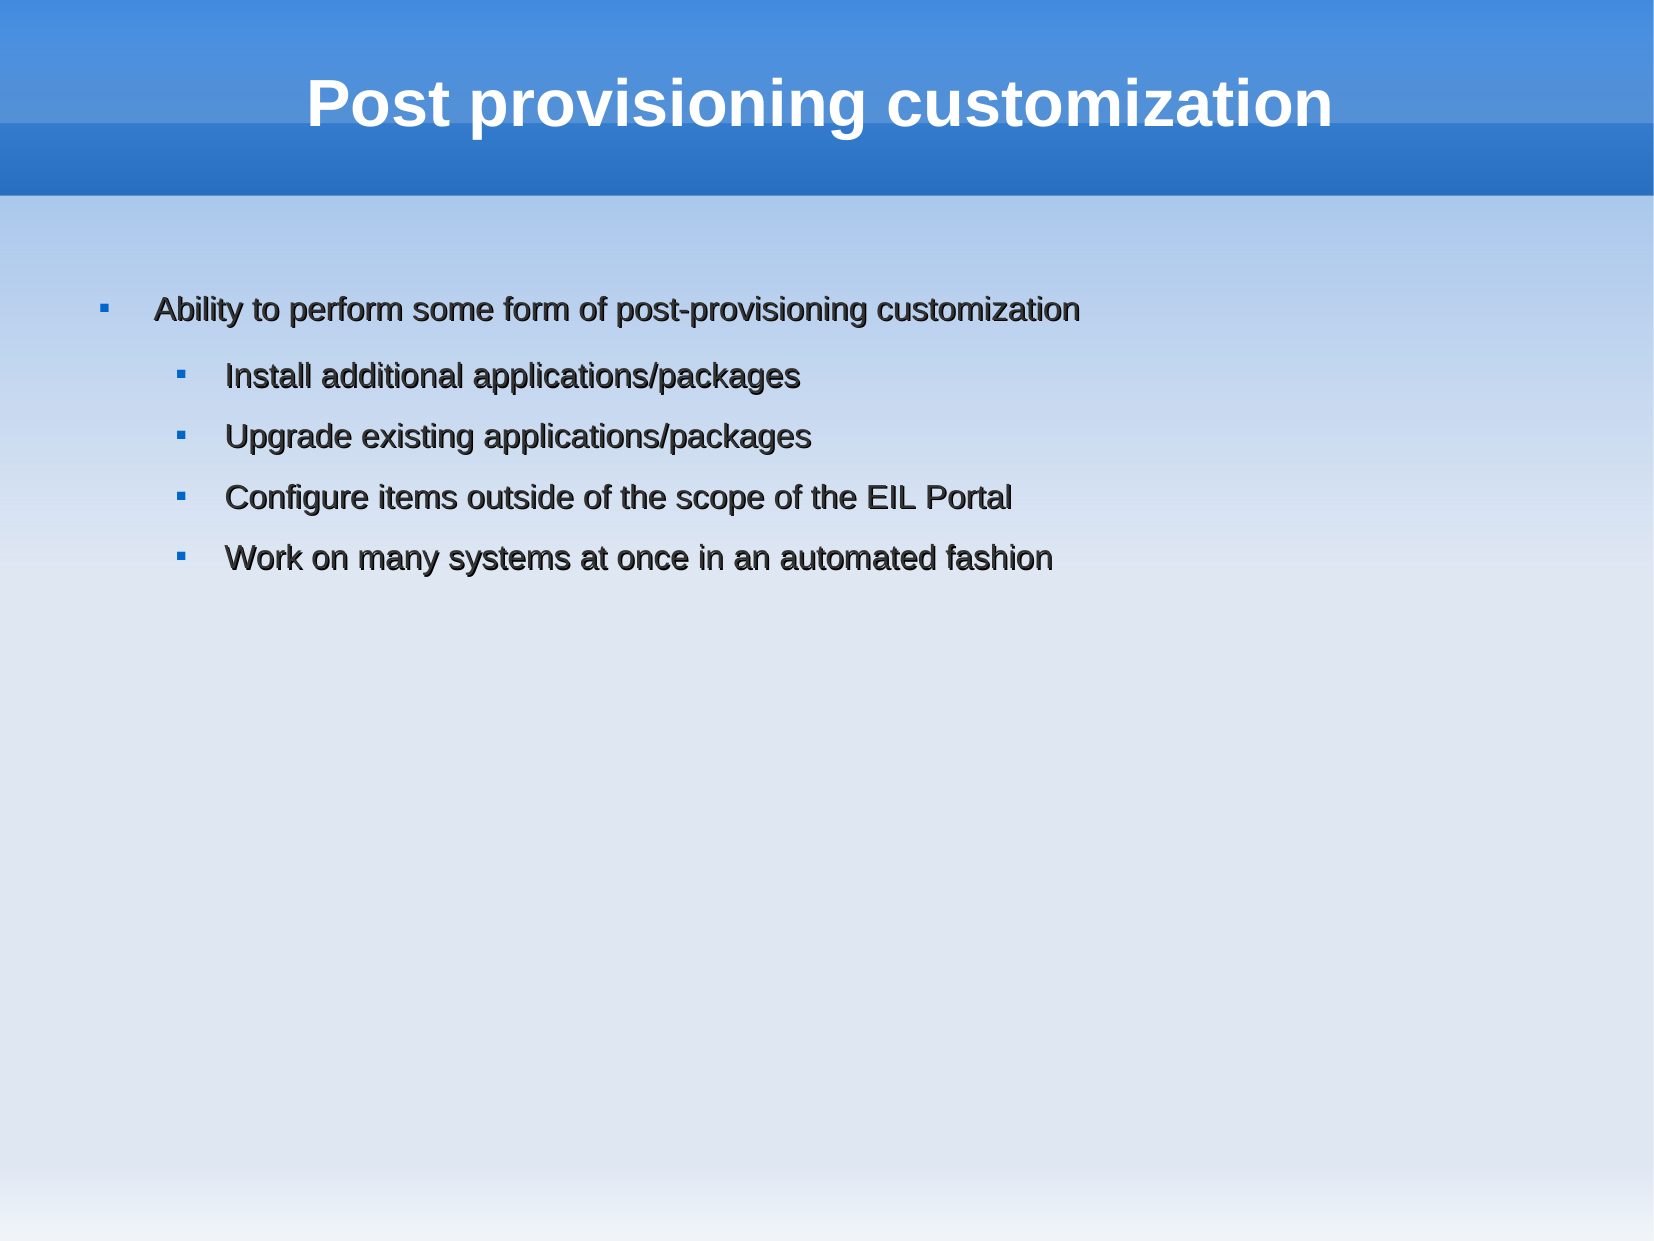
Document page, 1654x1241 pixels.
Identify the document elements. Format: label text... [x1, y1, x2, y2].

list Ability to perform some form of post-provisioning customization Install additional applications/packages Upgrade existing applications/packages Configure items outside of the scope of the EIL Portal Work on many systems at once in an automated fashion [82, 290, 1571, 1109]
picture [0, 0, 1654, 1241]
title Post provisioning customization [76, 0, 1565, 208]
